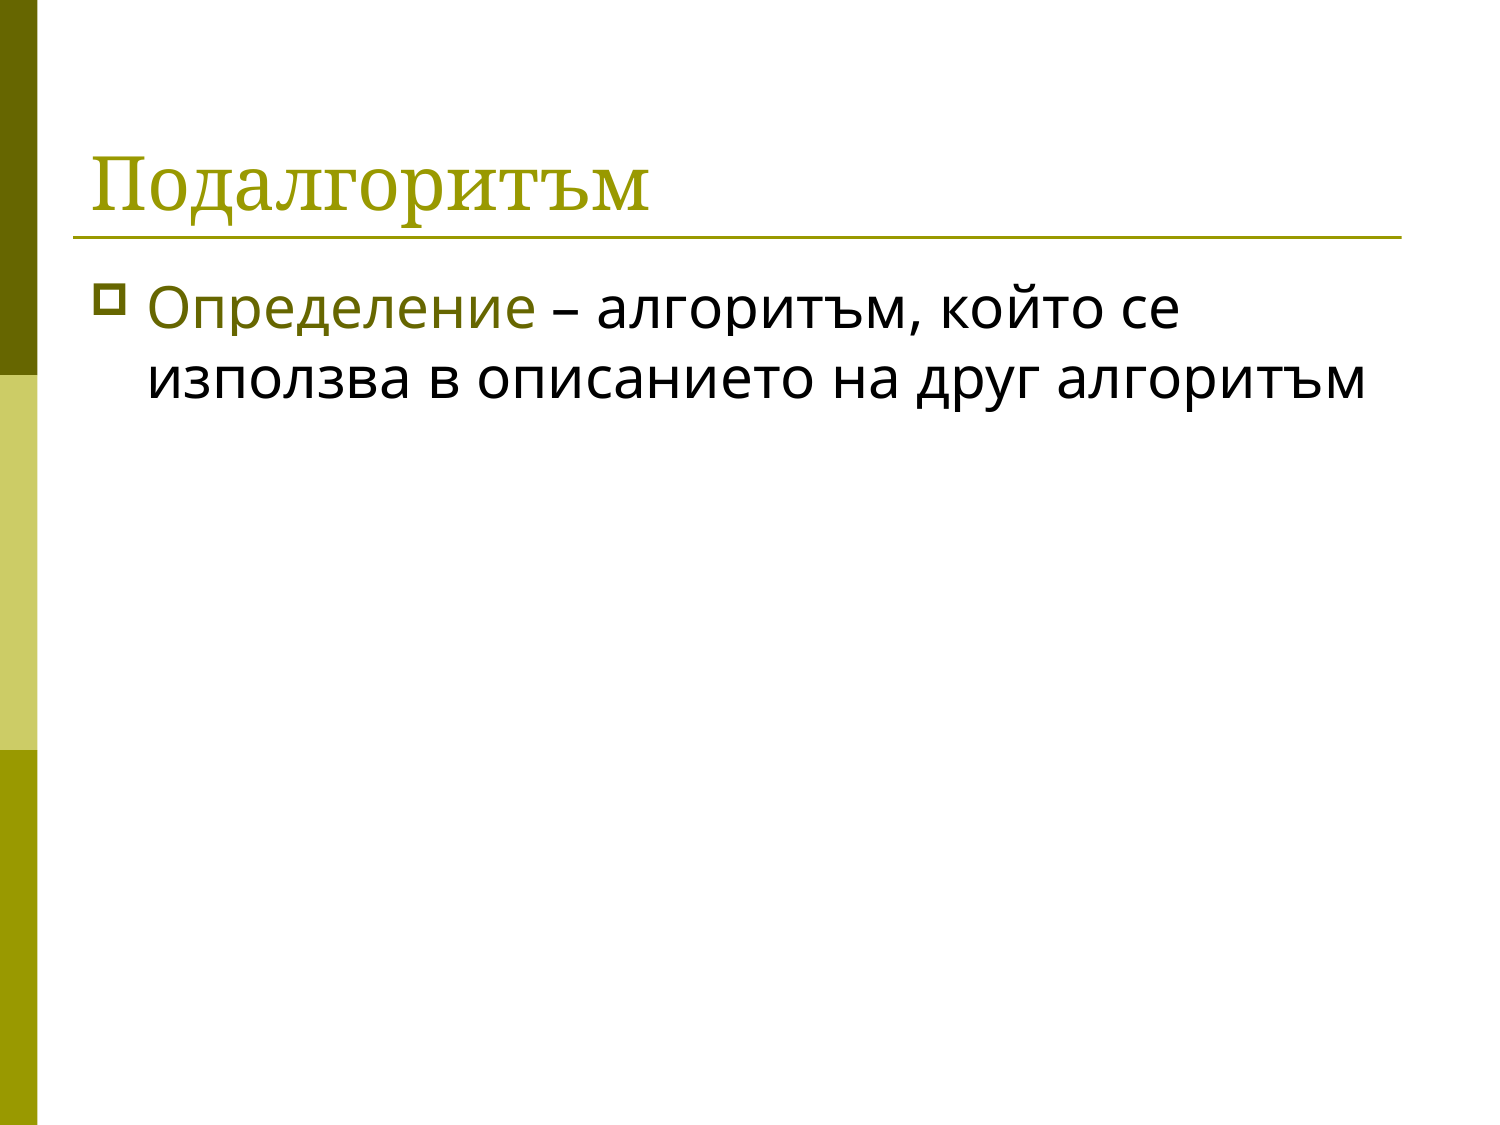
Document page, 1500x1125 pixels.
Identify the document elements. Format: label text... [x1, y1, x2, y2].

list Определение – алгоритъм, който се използва в описанието на друг алгоритъм [75, 262, 1426, 1006]
title Подалгоритъм [75, 45, 1500, 233]
